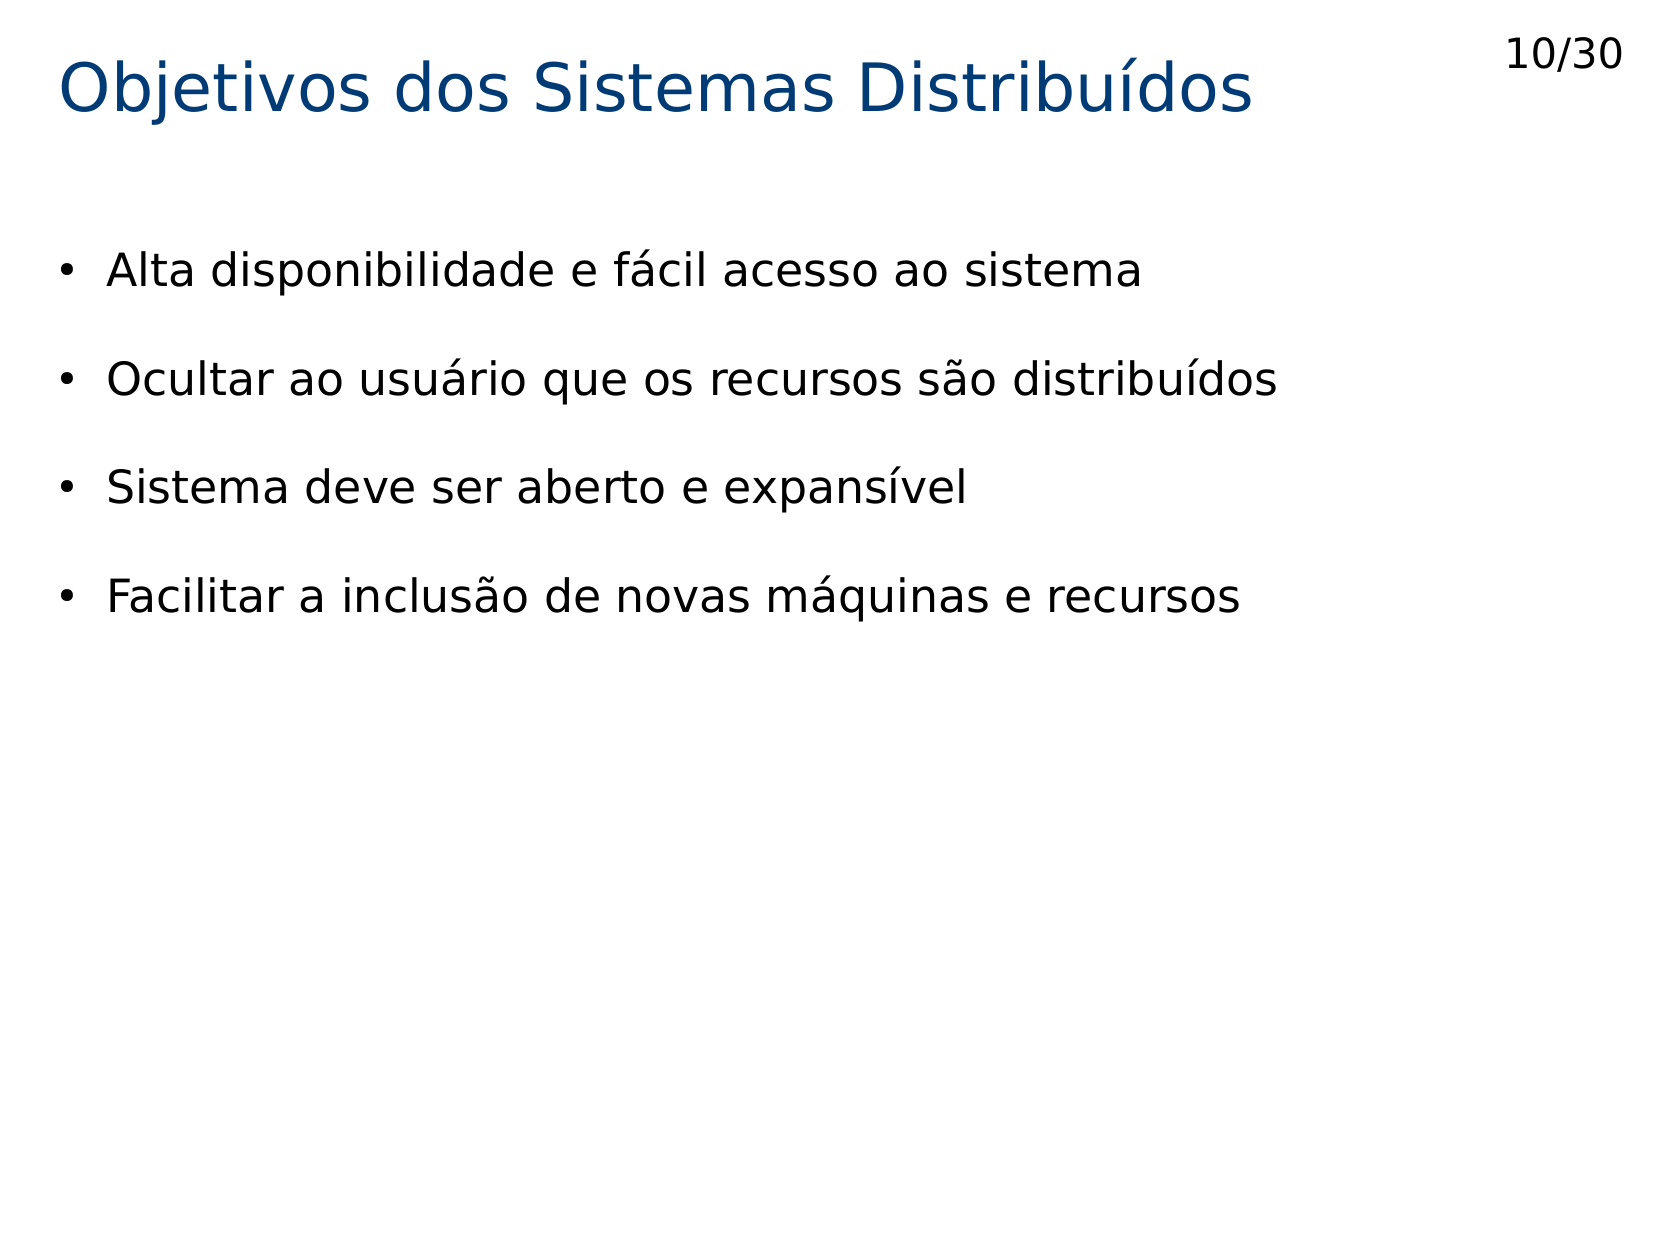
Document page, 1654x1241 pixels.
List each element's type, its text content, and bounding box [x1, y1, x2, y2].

title Objetivos dos Sistemas Distribuídos [59, 29, 1506, 148]
list Alta disponibilidade e fácil acesso ao sistema Ocultar ao usuário que os recursos são distribuídos Sistema deve ser aberto e expansível Facilitar a inclusão de novas máquinas e recursos [59, 236, 1595, 1211]
